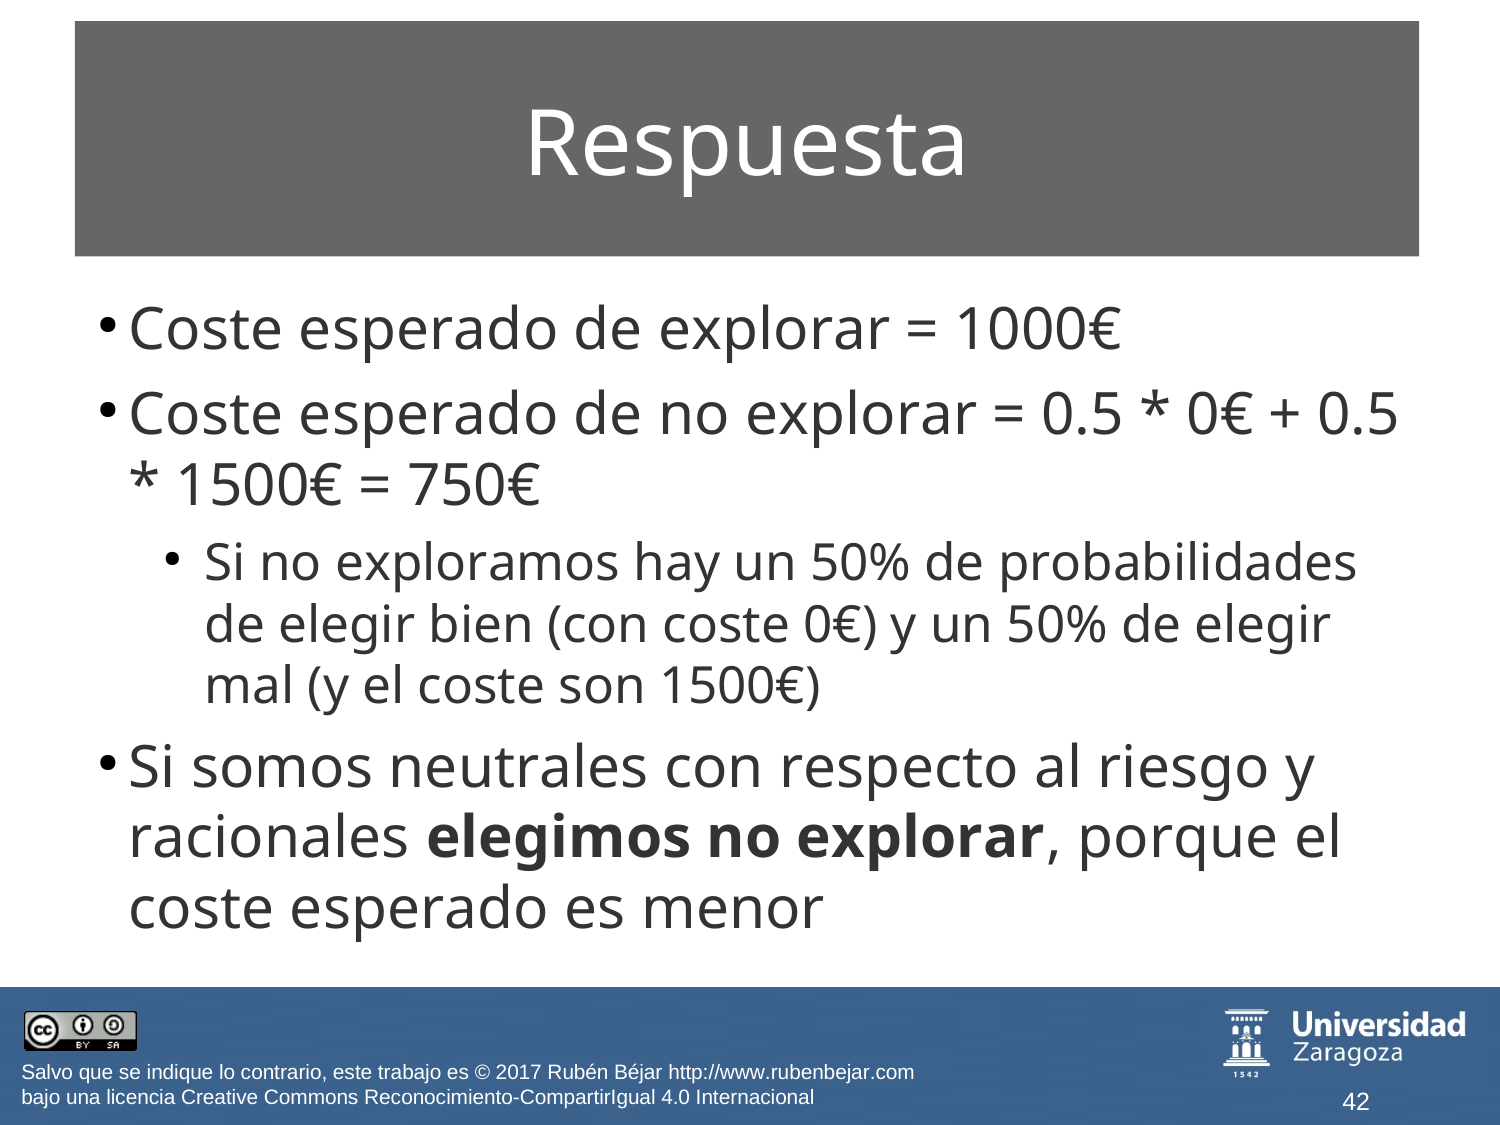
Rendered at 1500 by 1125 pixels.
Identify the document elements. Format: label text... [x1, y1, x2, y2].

list Coste esperado de explorar = 1000€ Coste esperado de no explorar = 0.5 * 0€ + 0.5 * 1500€ = 750€ Si no exploramos hay un 50% de probabilidades de elegir bien (con coste 0€) y un 50% de elegir mal (y el coste son 1500€) Si somos neutrales con respecto al riesgo y racionales elegimos no explorar, porque el coste esperado es menor [82, 283, 1418, 957]
title Respuesta [74, 21, 1420, 257]
picture [0, 987, 1500, 1125]
